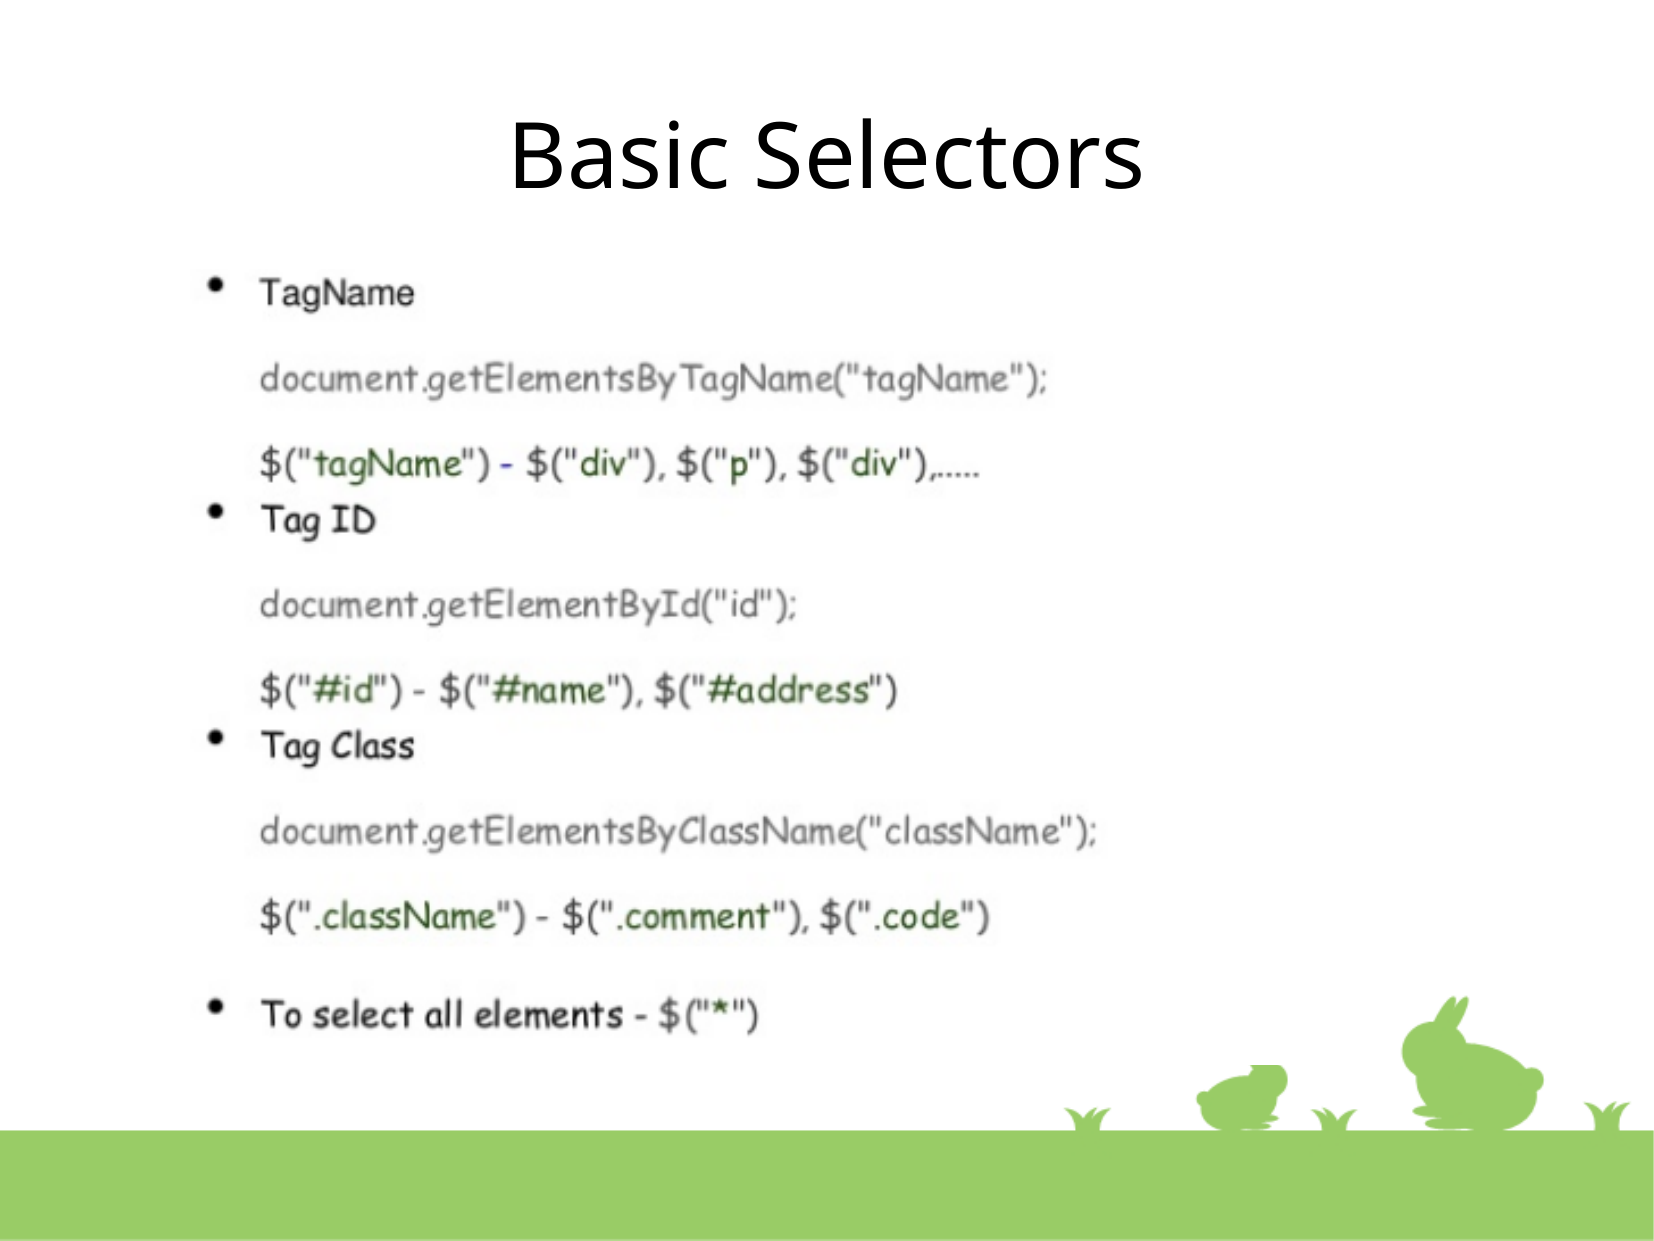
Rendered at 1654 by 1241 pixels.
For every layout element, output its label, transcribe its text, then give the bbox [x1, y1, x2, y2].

title Basic Selectors [82, 49, 1571, 257]
picture [0, 0, 1654, 1241]
